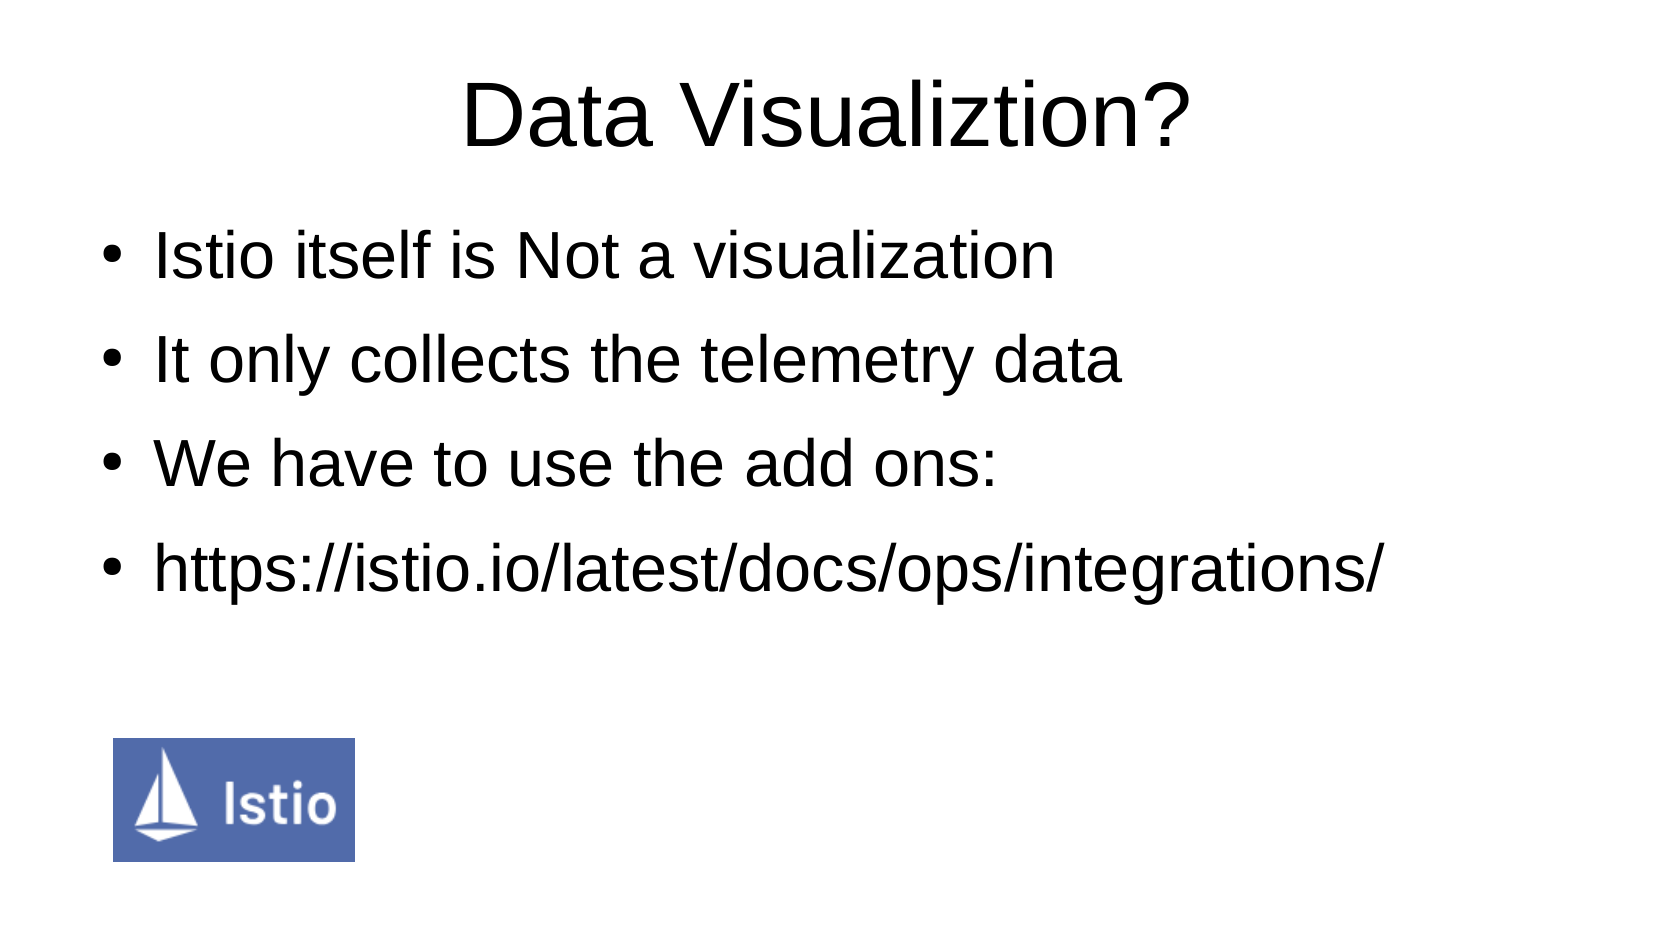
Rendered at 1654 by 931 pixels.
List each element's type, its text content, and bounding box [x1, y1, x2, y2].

list Istio itself is Not a visualization It only collects the telemetry data We have to use the add ons: https://istio.io/latest/docs/ops/integrations/ [82, 217, 1571, 758]
picture [113, 738, 355, 862]
title Data Visualiztion? [82, 37, 1571, 193]
